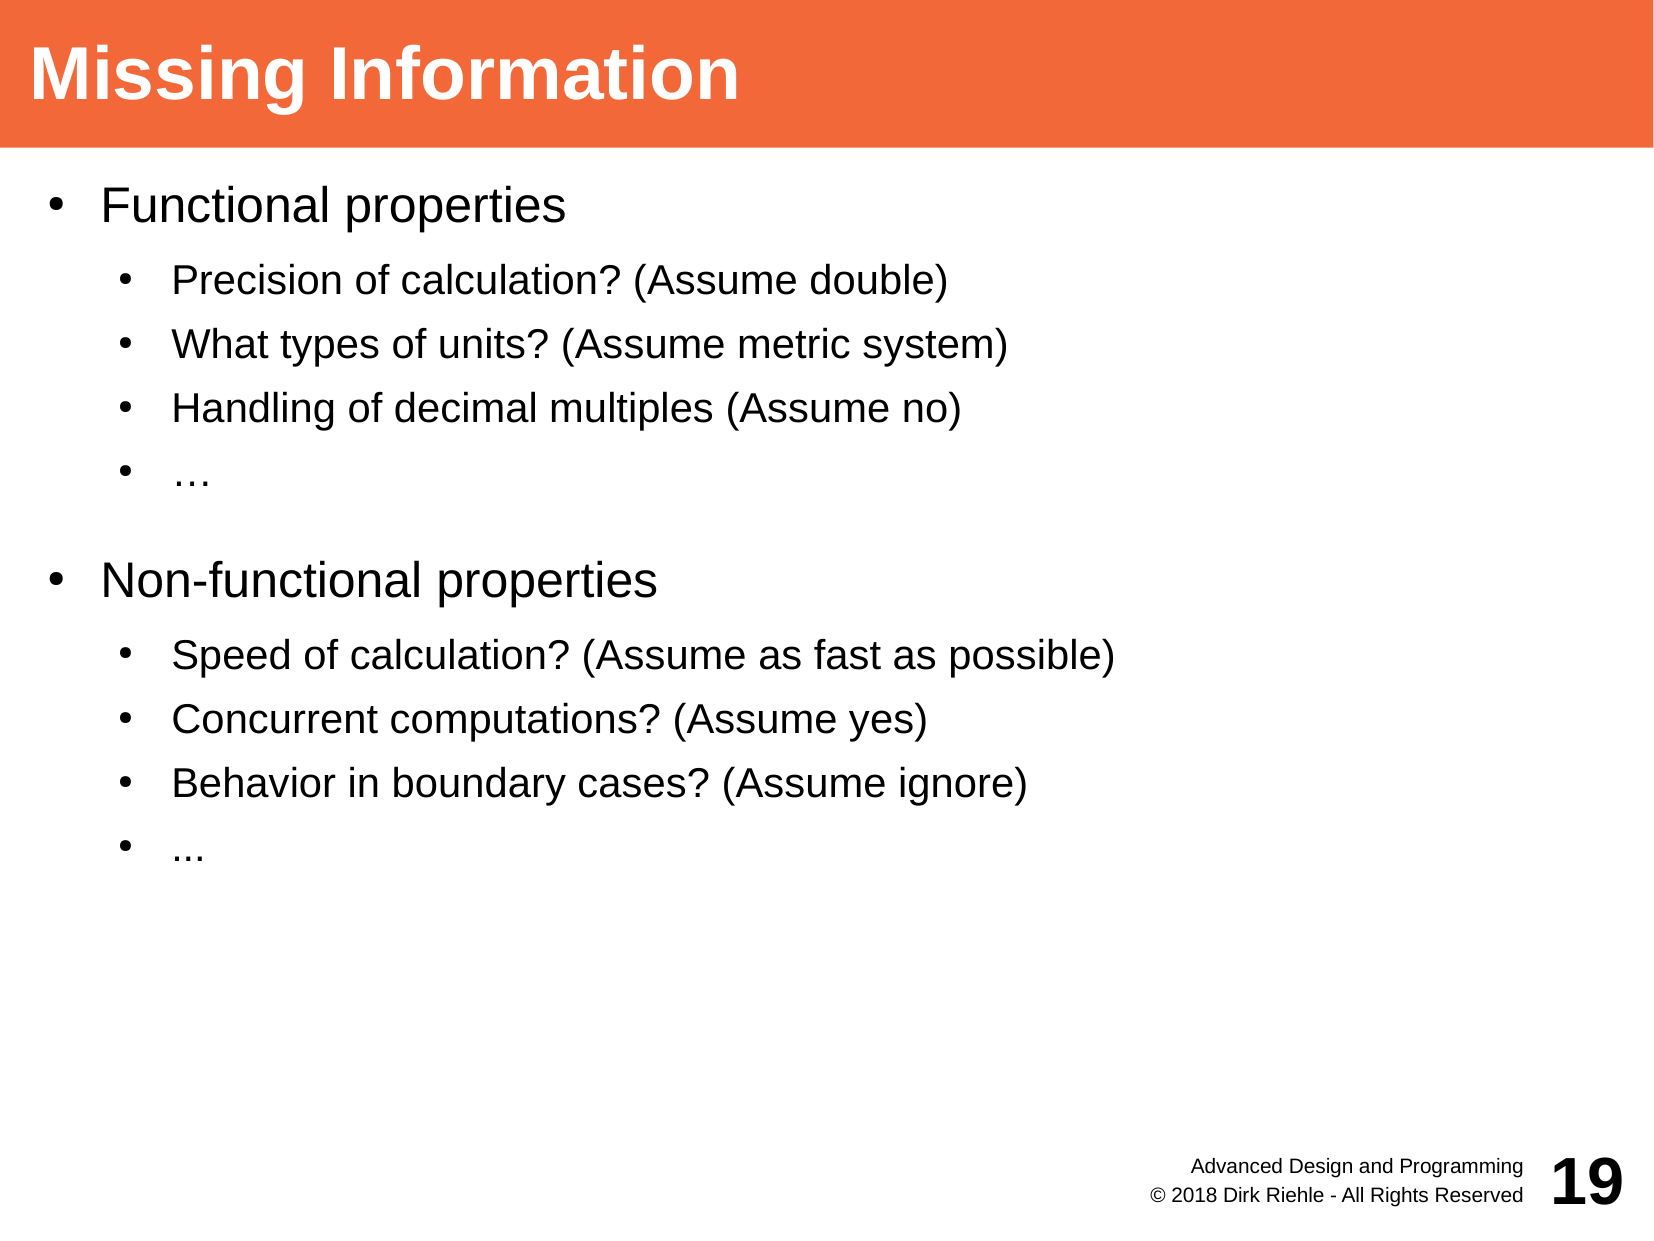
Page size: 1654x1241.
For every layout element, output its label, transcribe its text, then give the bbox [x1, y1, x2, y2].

title Missing Information [0, 0, 1654, 148]
list Functional properties Precision of calculation? (Assume double) What types of units? (Assume metric system) Handling of decimal multiples (Assume no) … Non-functional properties Speed of calculation? (Assume as fast as possible) Concurrent computations? (Assume yes) Behavior in boundary cases? (Assume ignore) ... [29, 177, 1625, 1063]
